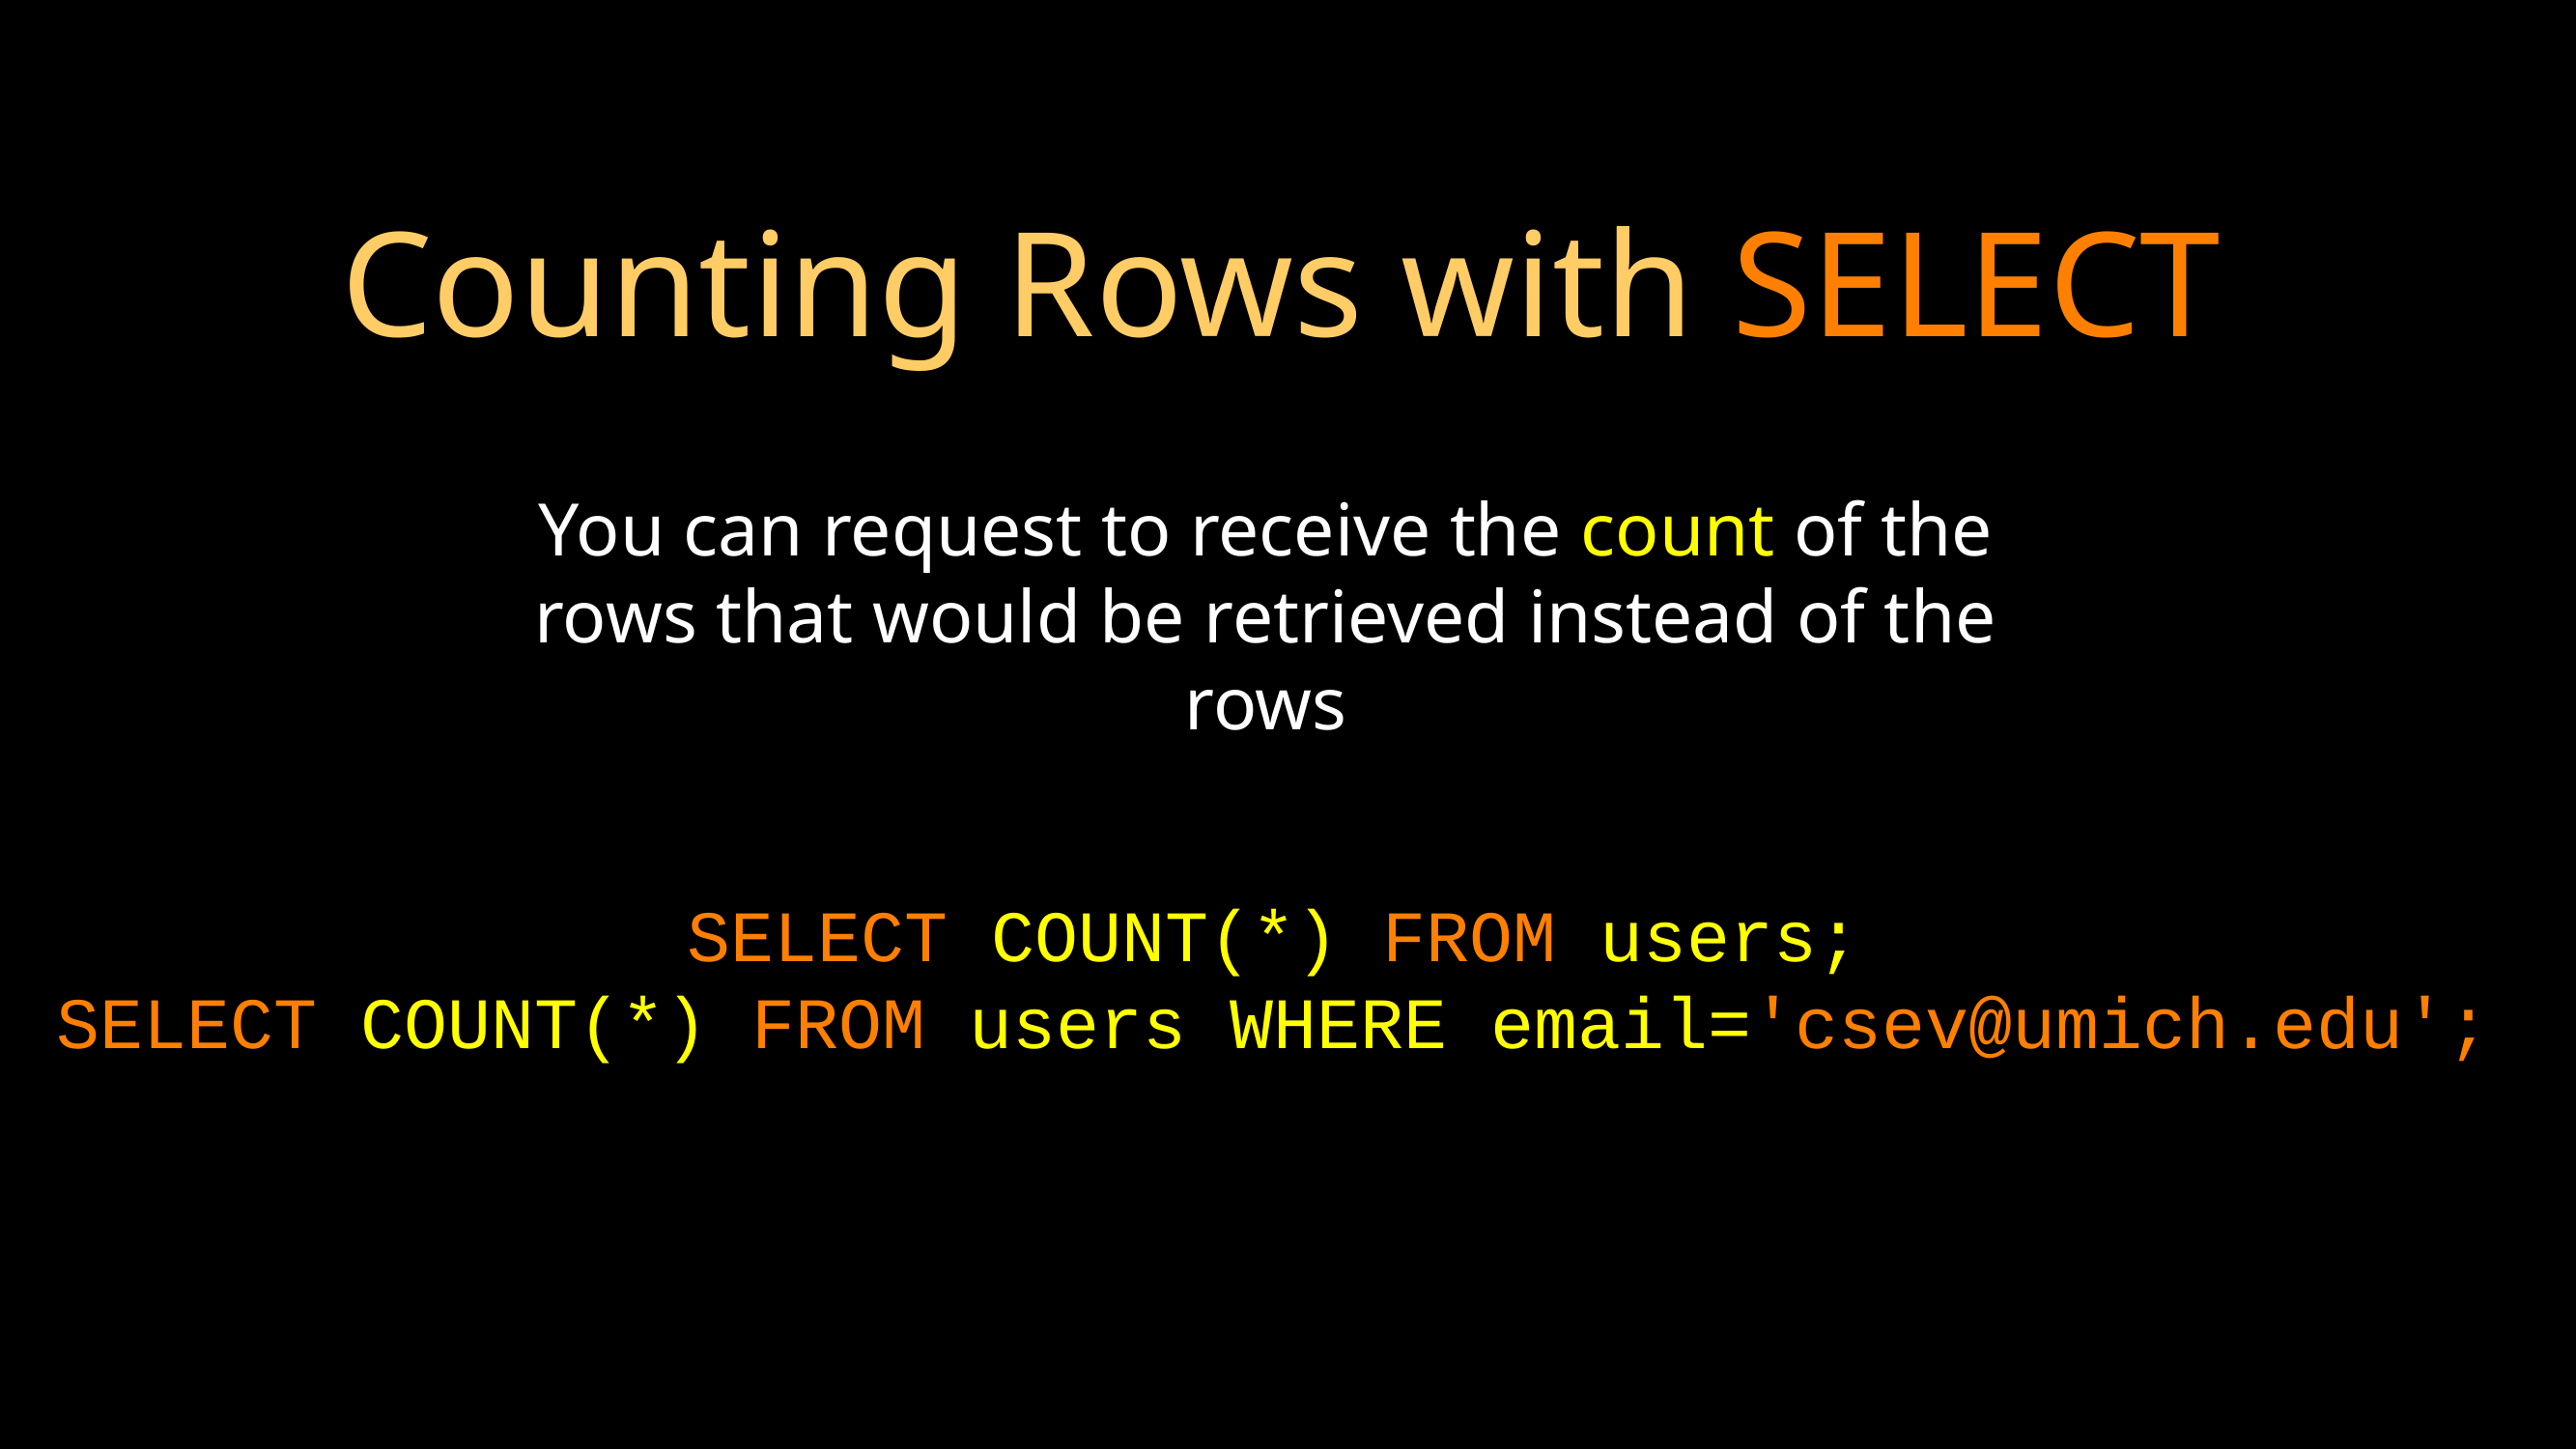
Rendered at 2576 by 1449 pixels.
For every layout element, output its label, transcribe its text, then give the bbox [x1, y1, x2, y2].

text_box SELECT COUNT(*) FROM users; SELECT COUNT(*) FROM users WHERE email='csev@umich.edu'; [32, 881, 2516, 1070]
list You can request to receive the count of the rows that would be retrieved instead of the rows [448, 444, 2050, 783]
title Counting Rows with SELECT [177, 96, 2386, 462]
